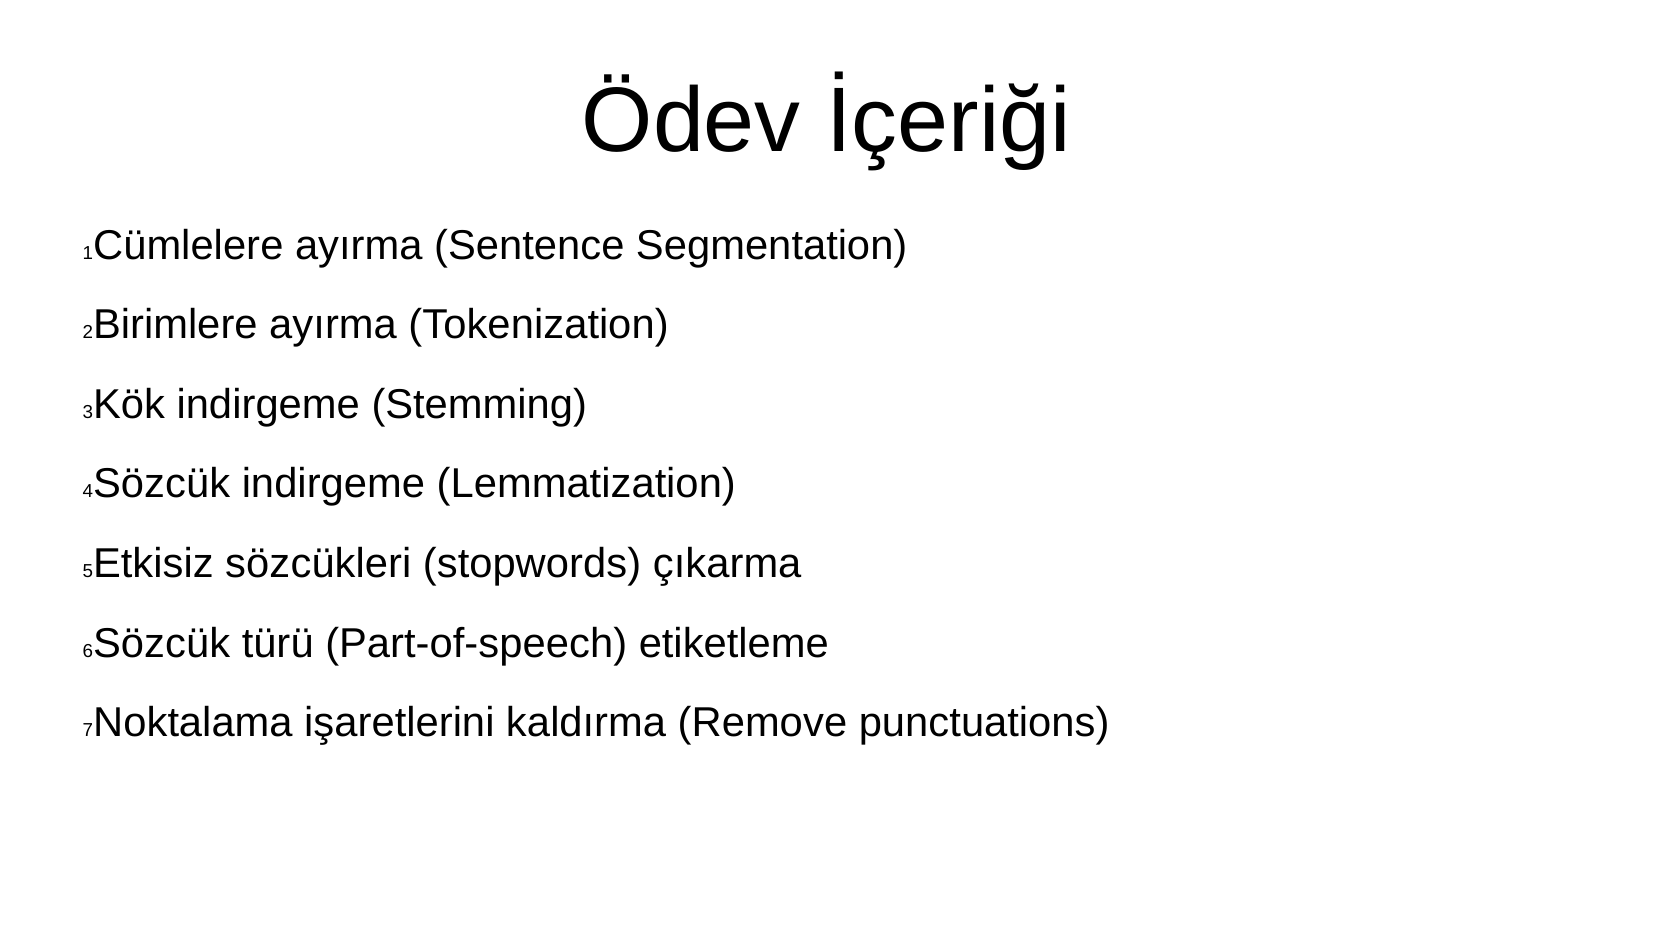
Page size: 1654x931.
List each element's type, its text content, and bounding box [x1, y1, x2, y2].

title Ödev İçeriği [82, 37, 1571, 193]
list Cümlelere ayırma (Sentence Segmentation) Birimlere ayırma (Tokenization) Kök indirgeme (Stemming) Sözcük indirgeme (Lemmatization) Etkisiz sözcükleri (stopwords) çıkarma Sözcük türü (Part-of-speech) etiketleme Noktalama işaretlerini kaldırma (Remove punctuations) [82, 217, 1571, 758]
